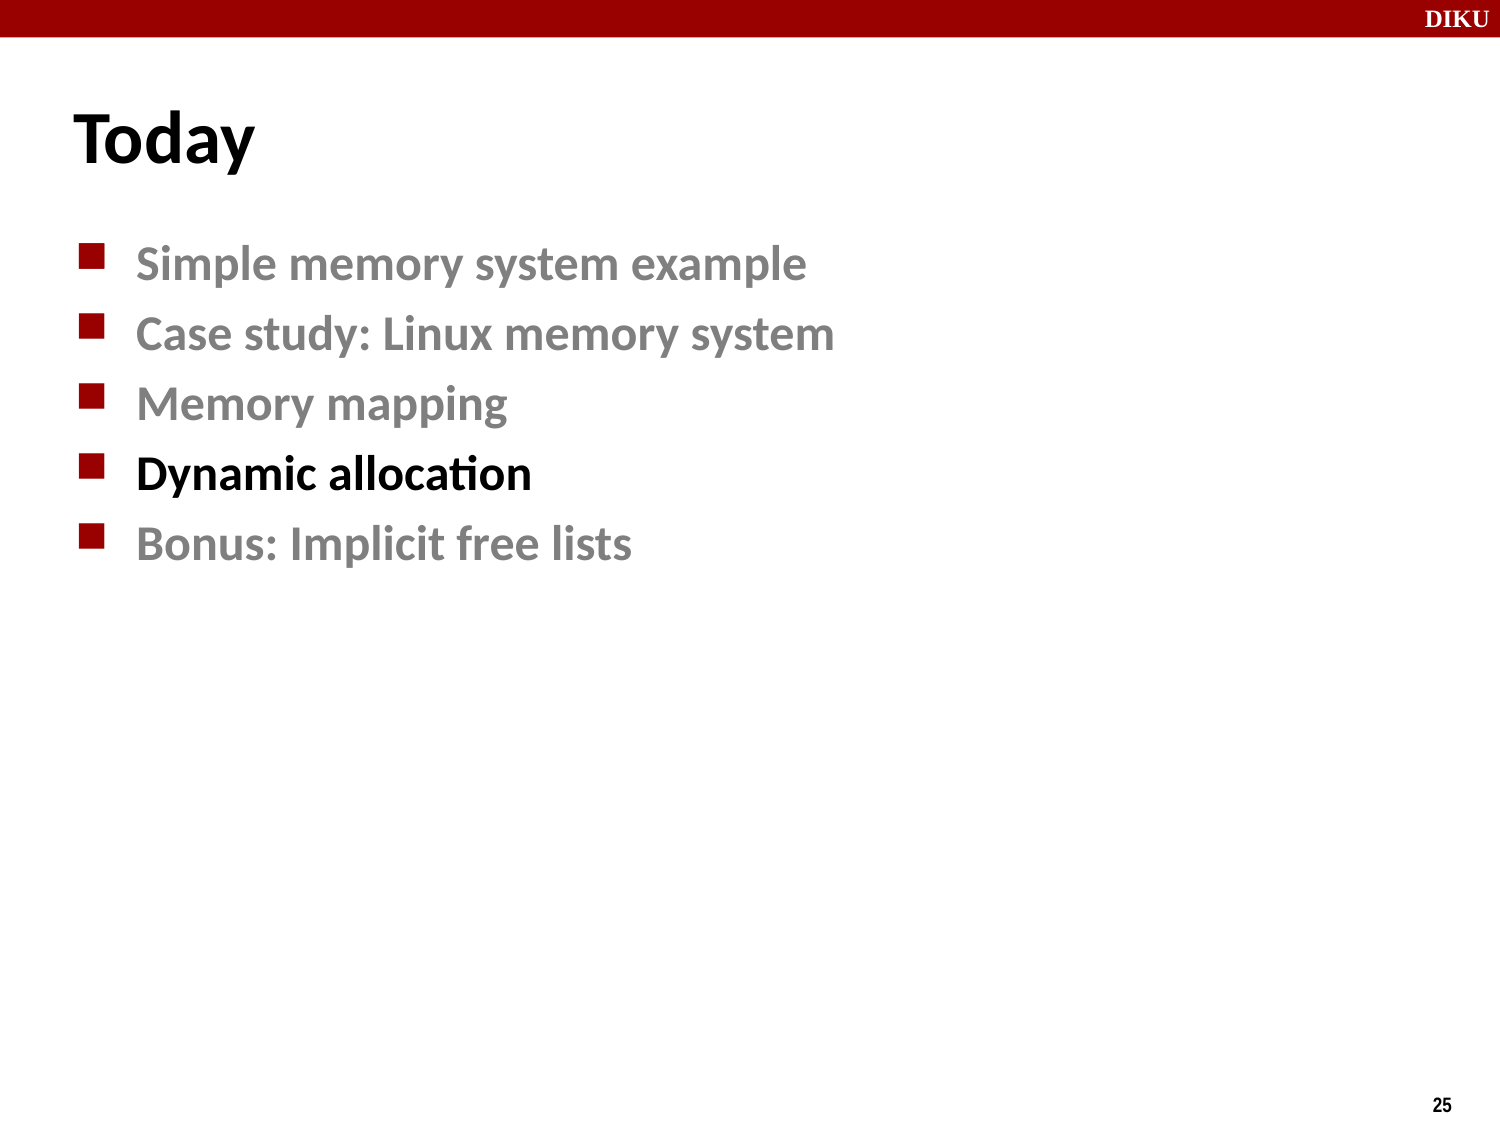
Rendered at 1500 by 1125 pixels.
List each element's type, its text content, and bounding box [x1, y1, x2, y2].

text_box Today [58, 71, 1304, 197]
text_box Simple memory system example Case study: Linux memory system Memory mapping Dynamic allocation Bonus: Implicit free lists [65, 223, 1361, 1039]
